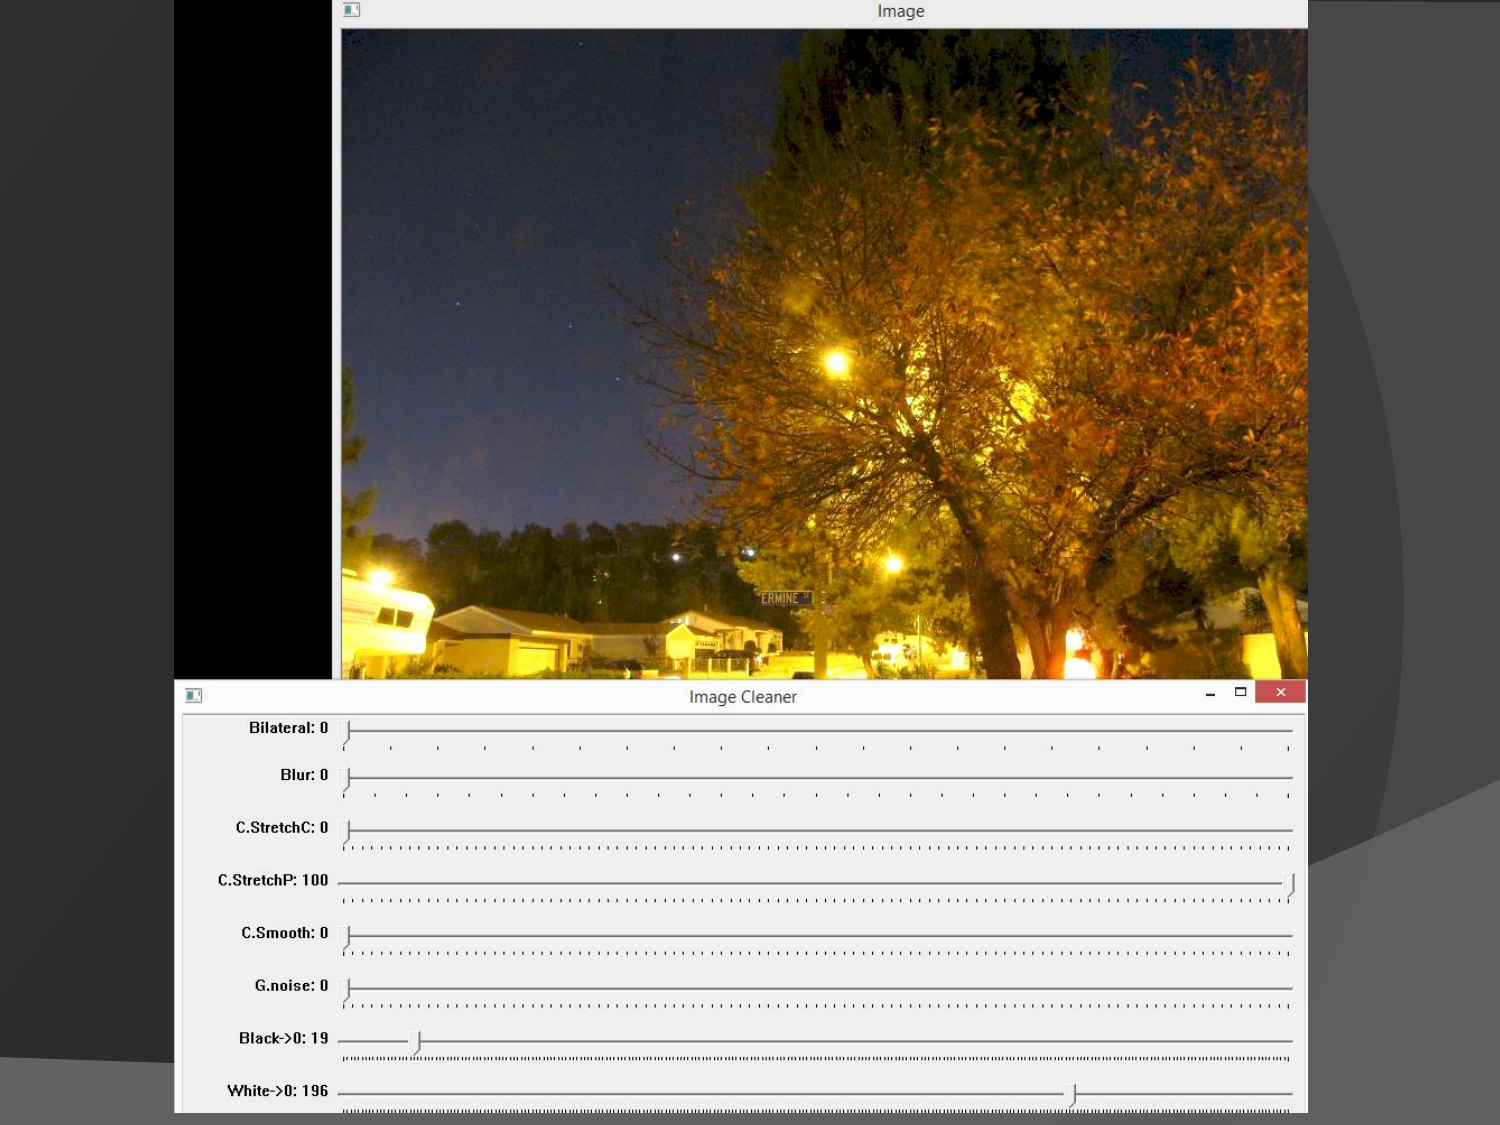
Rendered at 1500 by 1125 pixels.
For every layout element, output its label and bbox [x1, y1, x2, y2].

picture [174, 0, 1308, 1113]
